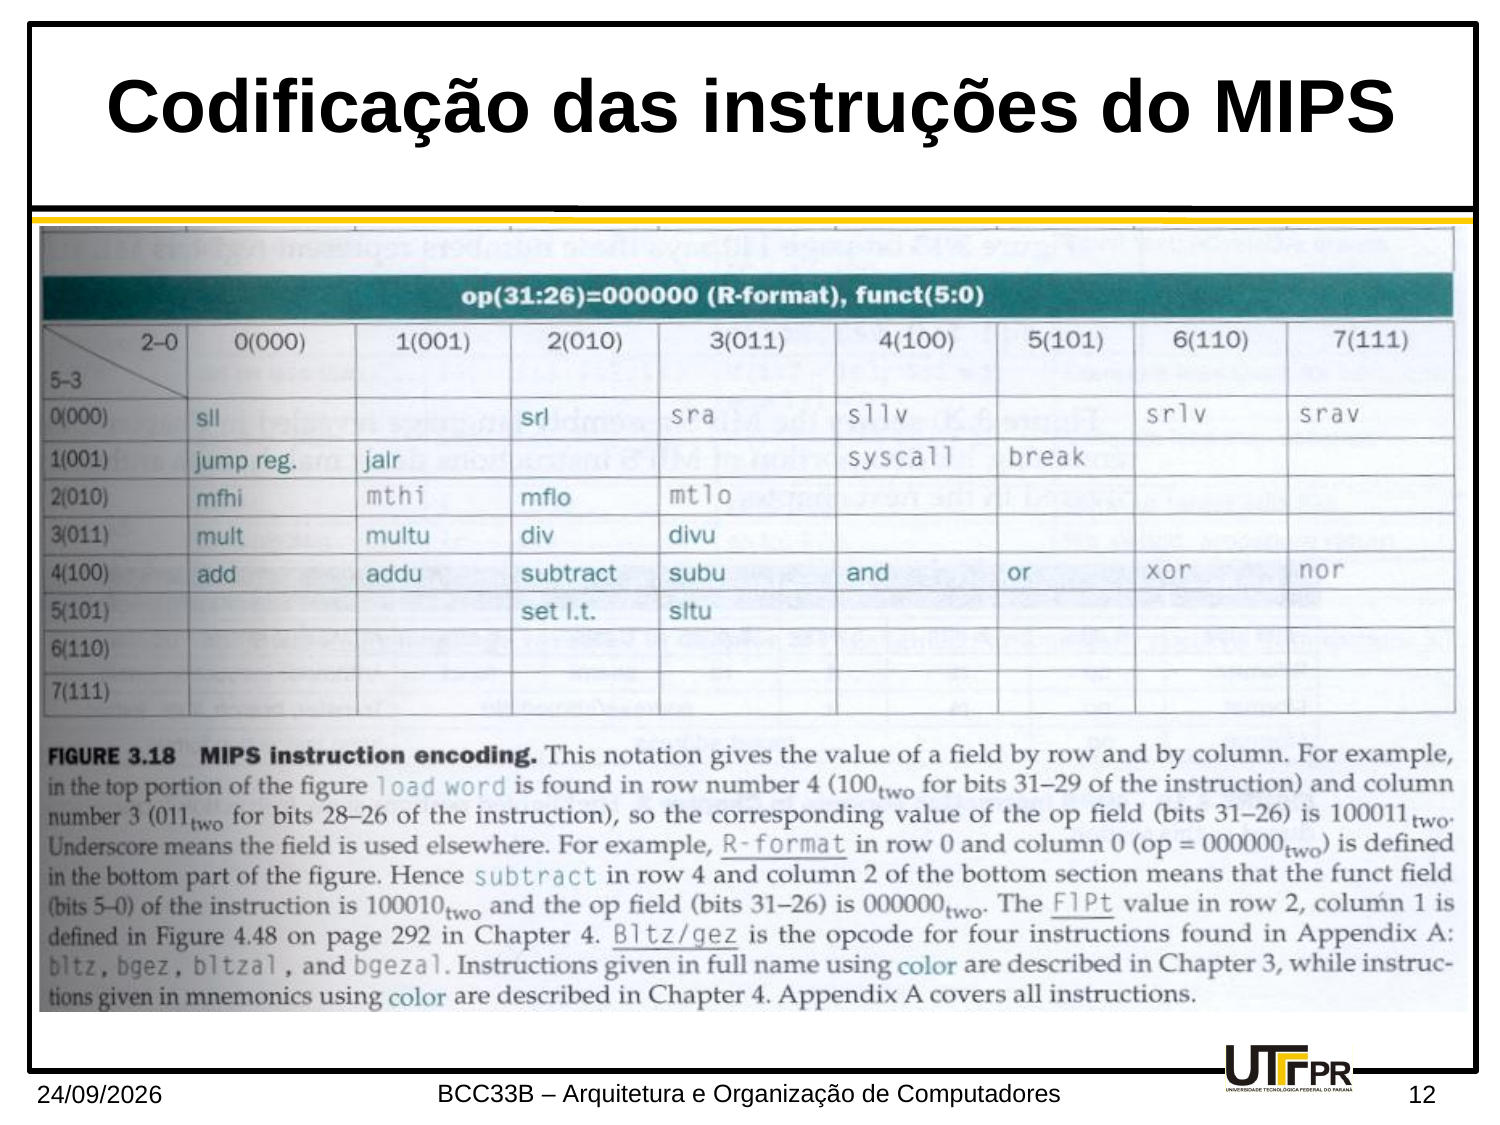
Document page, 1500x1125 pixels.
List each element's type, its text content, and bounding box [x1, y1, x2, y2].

picture [39, 226, 1468, 1012]
picture [1225, 1045, 1353, 1092]
title Codificação das instruções do MIPS [35, 11, 1469, 207]
